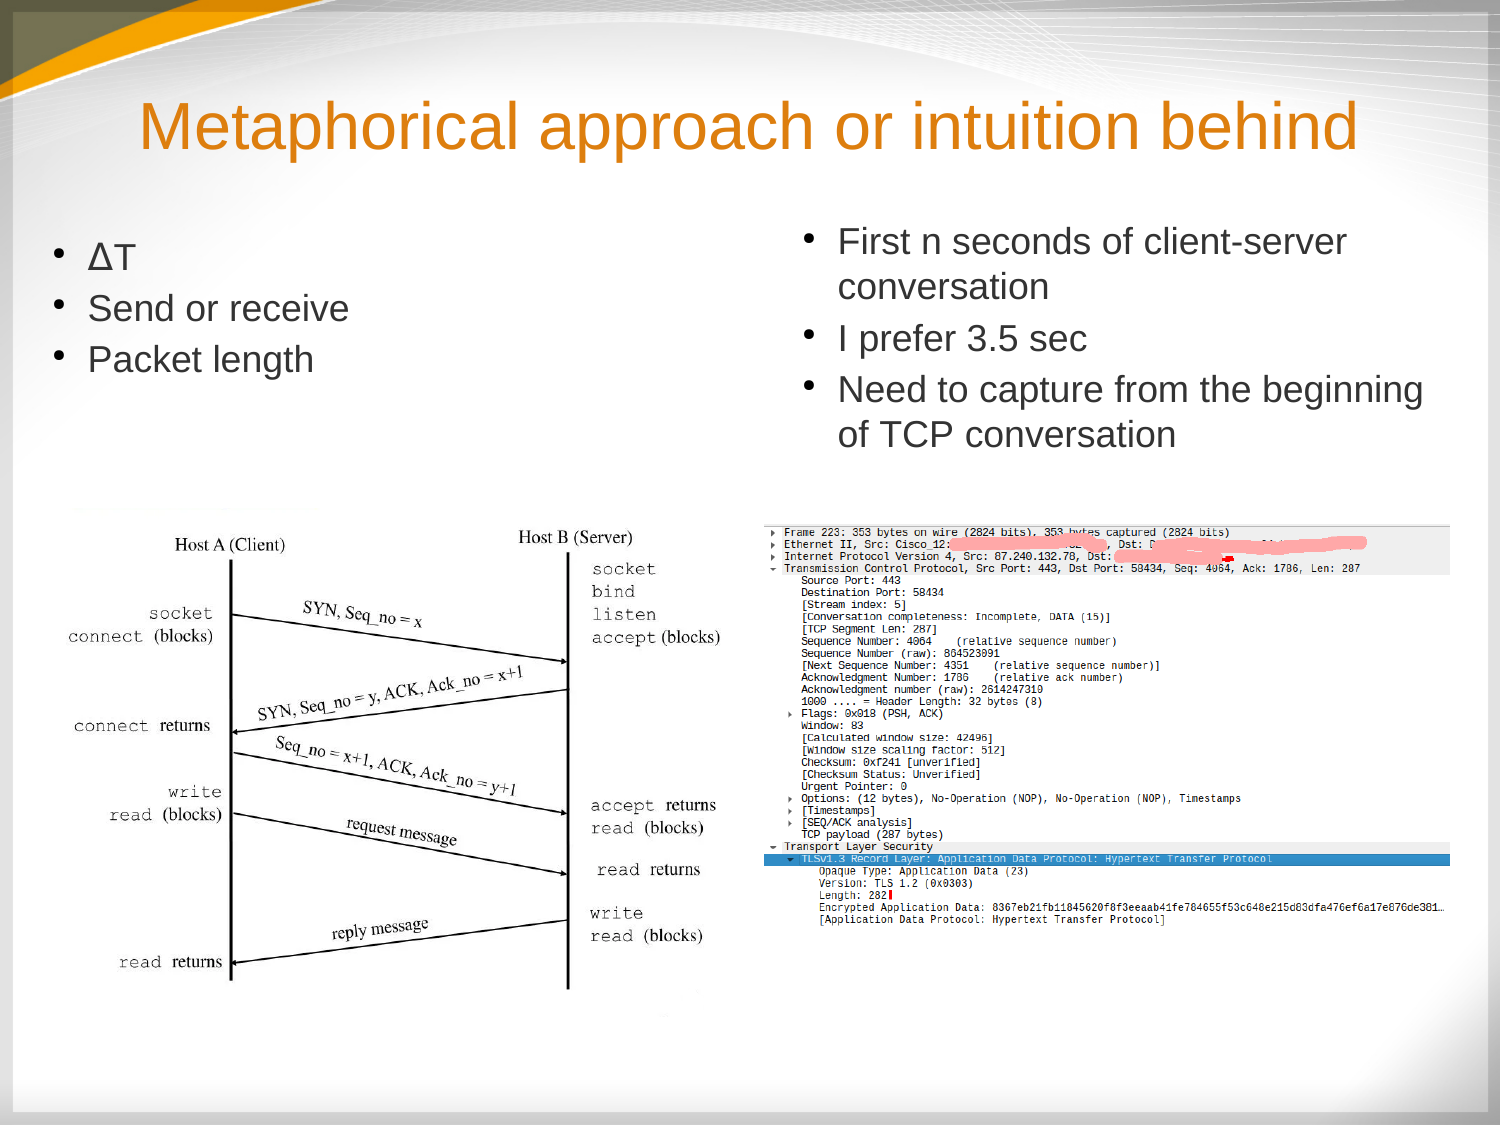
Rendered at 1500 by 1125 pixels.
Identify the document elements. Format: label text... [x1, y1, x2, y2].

text_box First n seconds of client-server conversation I prefer 3.5 sec Need to capture from the beginning of TCP conversation [787, 210, 1463, 661]
text_box ΔT Send or receive Packet length [37, 225, 526, 540]
picture [0, 0, 1500, 1125]
text_box Metaphorical approach or intuition behind [124, 74, 1376, 171]
